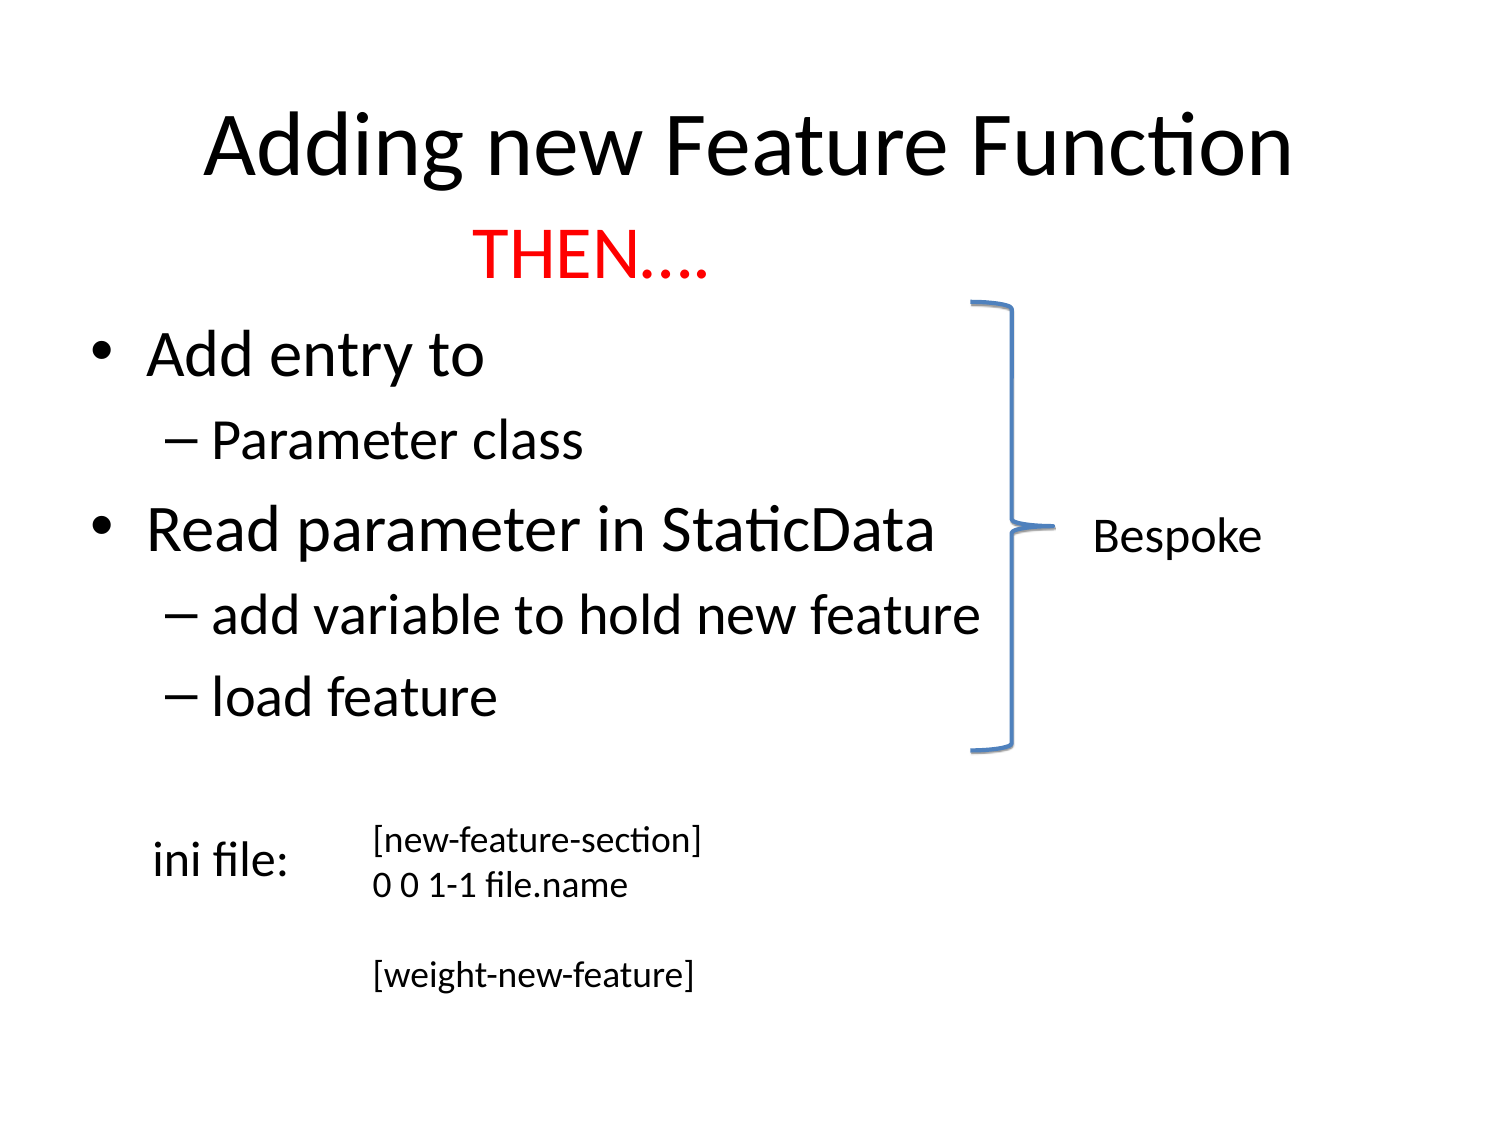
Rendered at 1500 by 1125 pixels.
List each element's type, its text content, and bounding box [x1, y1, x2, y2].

text_box THEN…. [457, 195, 727, 301]
text_box [new-feature-section] 0 0 1-1 file.name [weight-new-feature] [357, 807, 718, 1003]
title Adding new Feature Function [75, 45, 1425, 233]
text_box Bespoke [1077, 494, 1278, 570]
text_box ini file: [137, 818, 305, 894]
list Add entry to Parameter class Read parameter in StaticData add variable to hold new feature load feature [75, 301, 1425, 1005]
